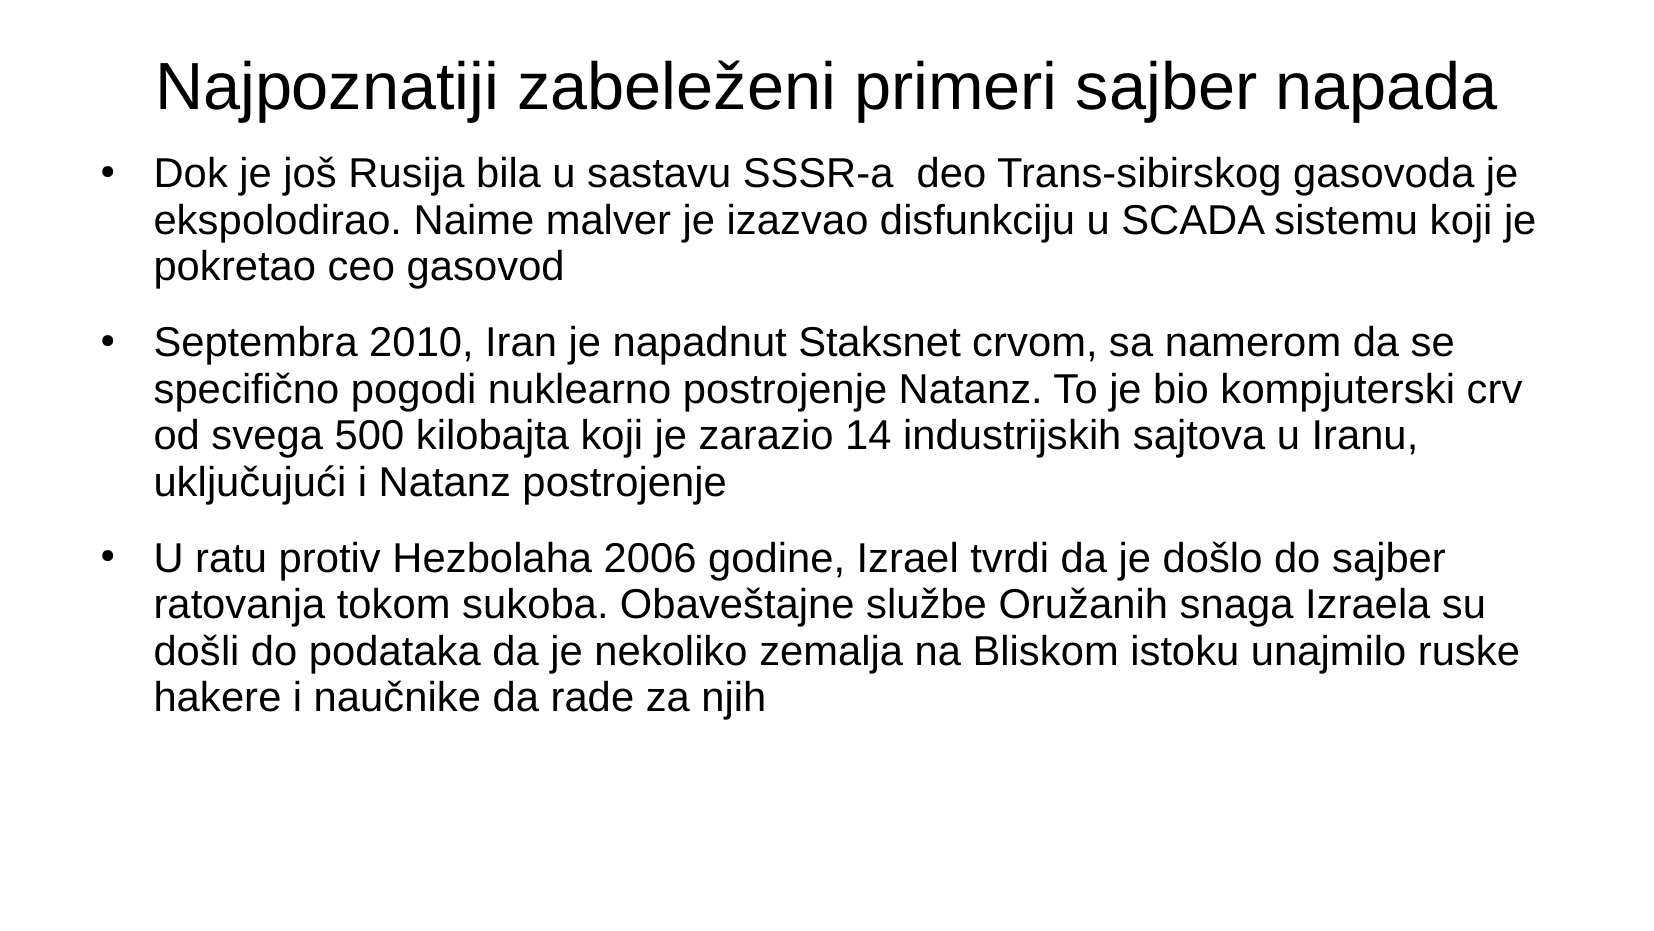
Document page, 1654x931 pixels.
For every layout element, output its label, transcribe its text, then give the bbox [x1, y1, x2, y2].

title Najpoznatiji zabeleženi primeri sajber napada [82, 37, 1571, 136]
list Dok je još Rusija bila u sastavu SSSR-a deo Trans-sibirskog gasovoda je ekspolodirao. Naime malver je izazvao disfunkciju u SCADA sistemu koji je pokretao ceo gasovod Septembra 2010, Iran je napadnut Staksnet crvom, sa namerom da se specifično pogodi nuklearno postrojenje Natanz. To je bio kompjuterski crv od svega 500 kilobajta koji je zarazio 14 industrijskih sajtova u Iranu, uključujući i Natanz postrojenje U ratu protiv Hezbolaha 2006 godine, Izrael tvrdi da je došlo do sajber ratovanja tokom sukoba. Obaveštajne službe Oružanih snaga Izraela su došli do podataka da je nekoliko zemalja na Bliskom istoku unajmilo ruske hakere i naučnike da rade za njih [82, 150, 1571, 758]
